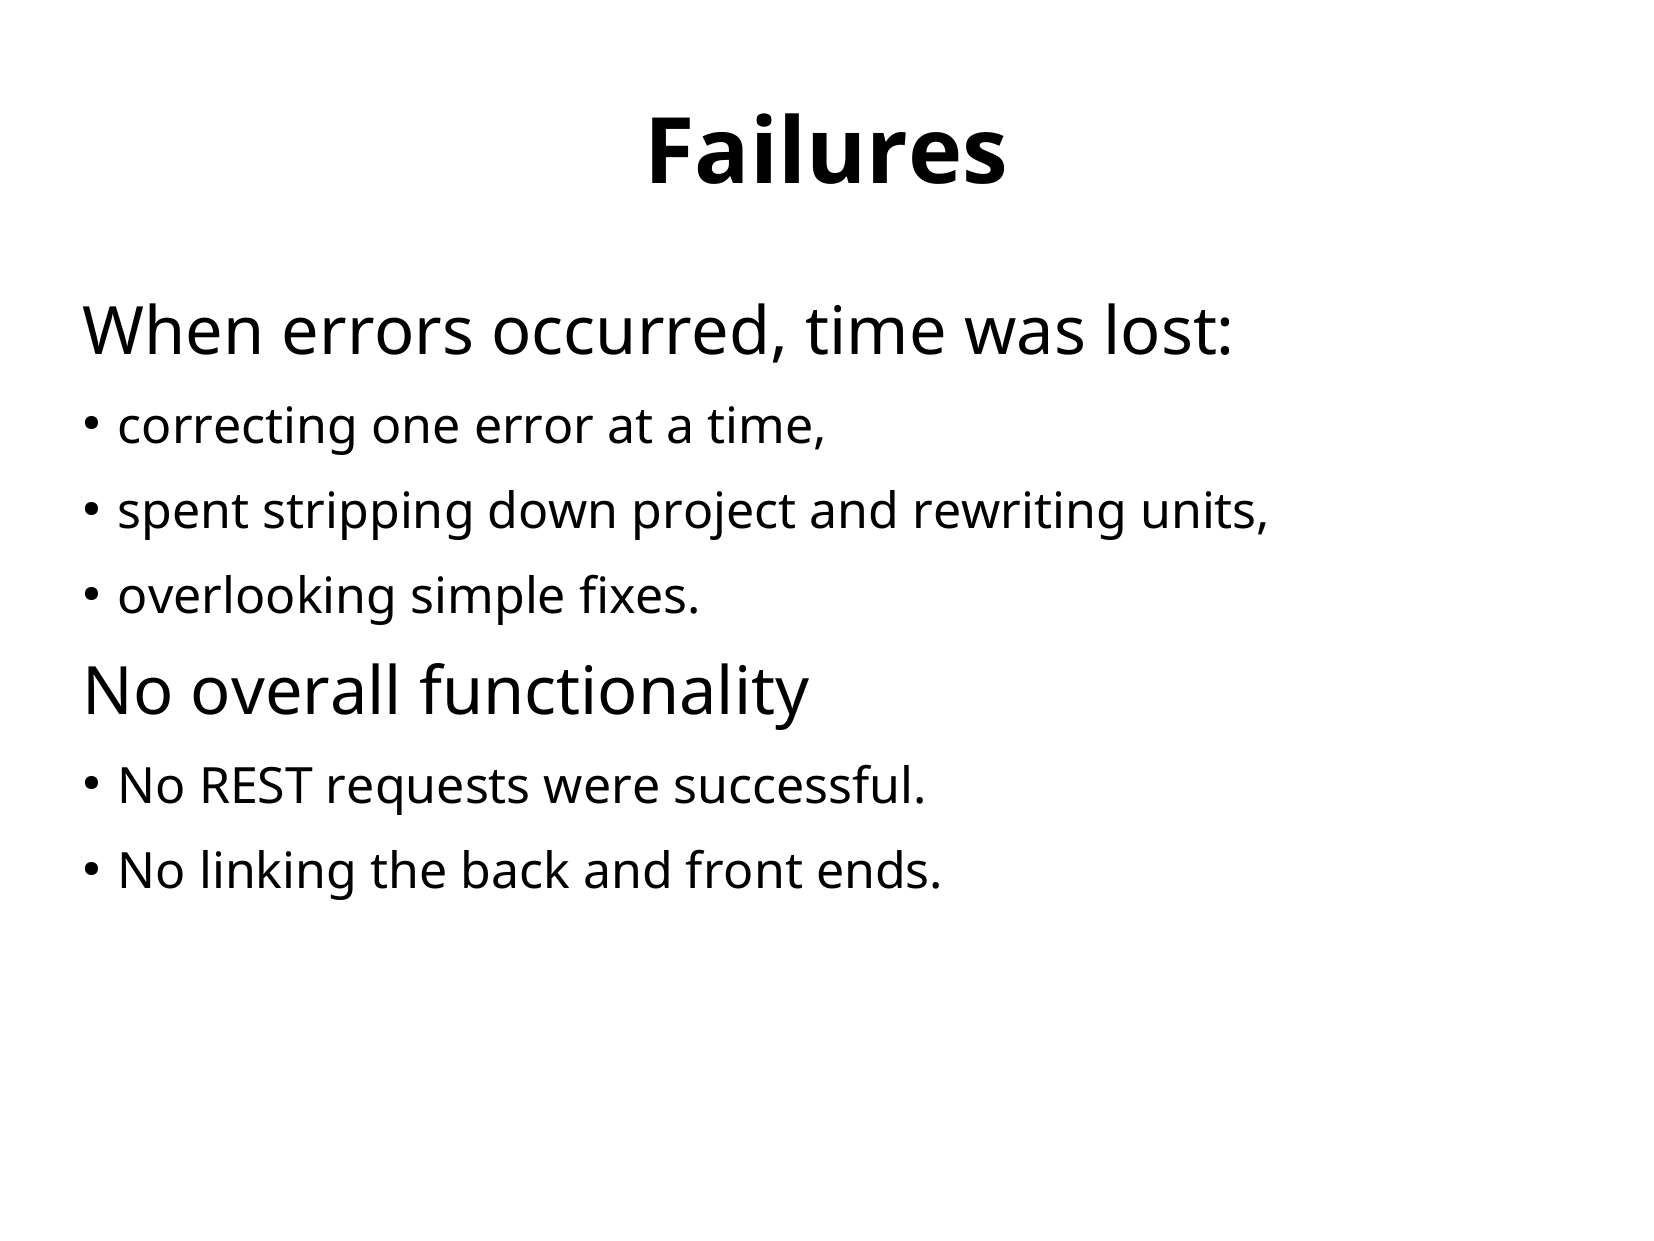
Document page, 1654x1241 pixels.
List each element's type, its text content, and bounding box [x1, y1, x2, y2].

list When errors occurred, time was lost: correcting one error at a time, spent stripping down project and rewriting units, overlooking simple fixes. No overall functionality No REST requests were successful. No linking the back and front ends. [82, 290, 1571, 1109]
title Failures [82, 49, 1571, 257]
